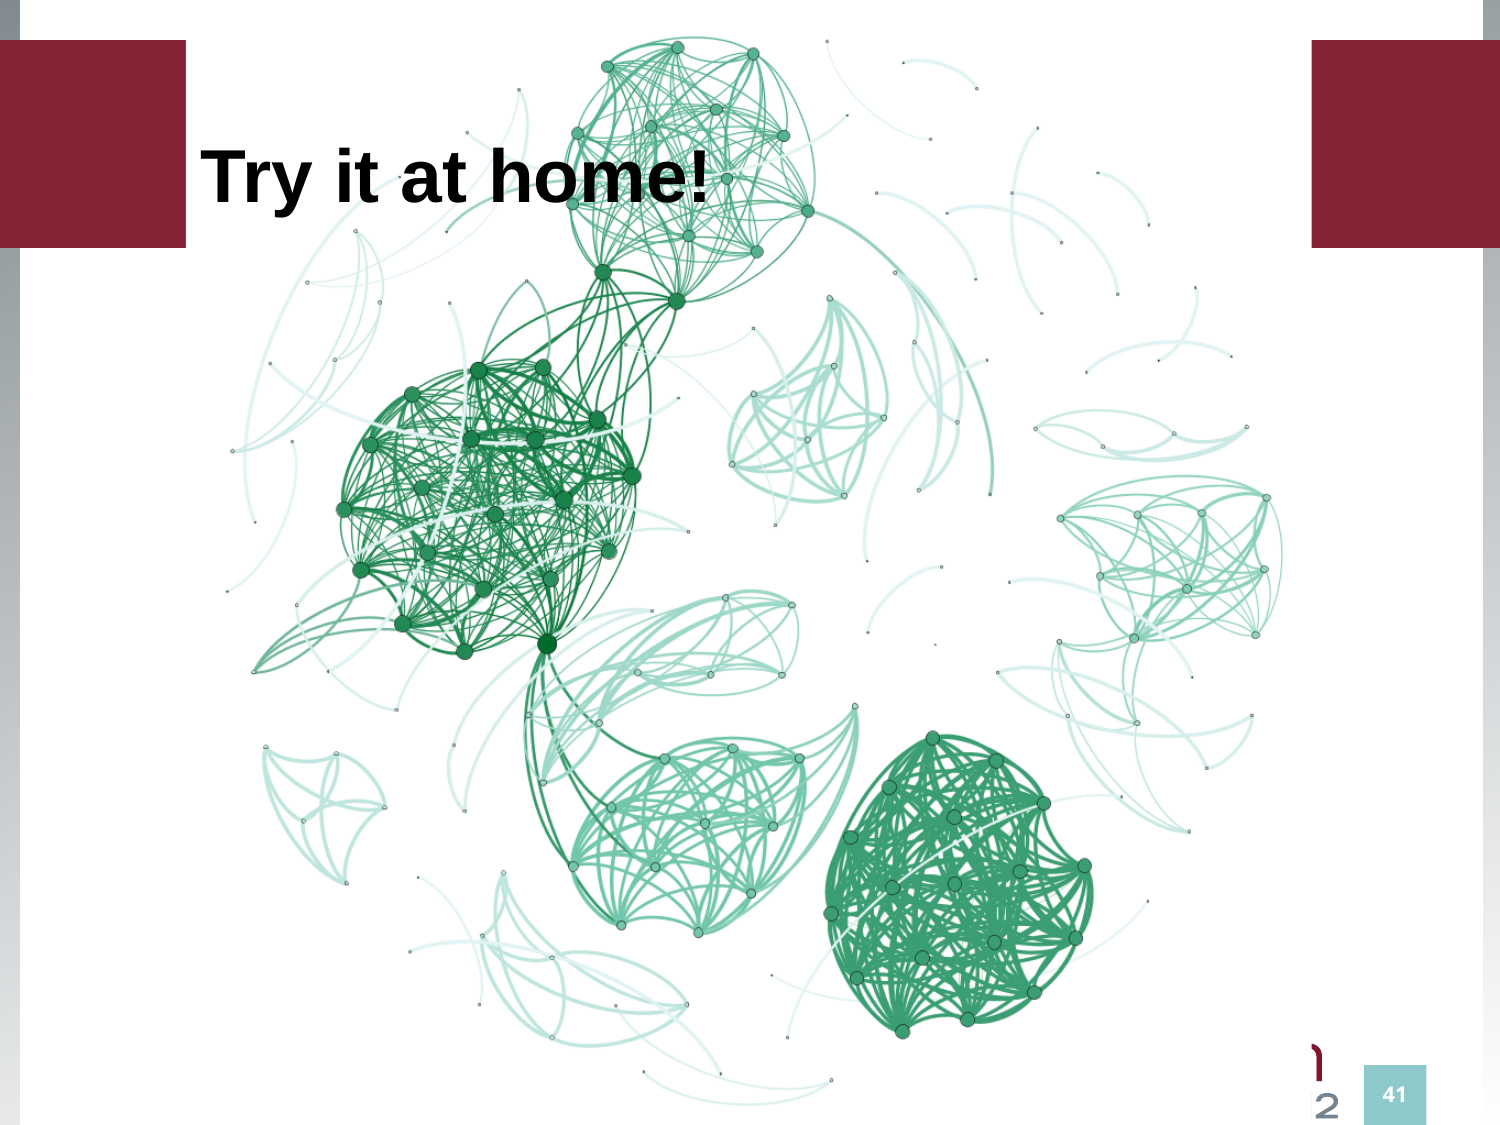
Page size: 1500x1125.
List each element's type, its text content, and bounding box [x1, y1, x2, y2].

text_box [186, 233, 1312, 1124]
text_box [186, 0, 1312, 111]
title Try it at home! [185, 111, 1426, 233]
